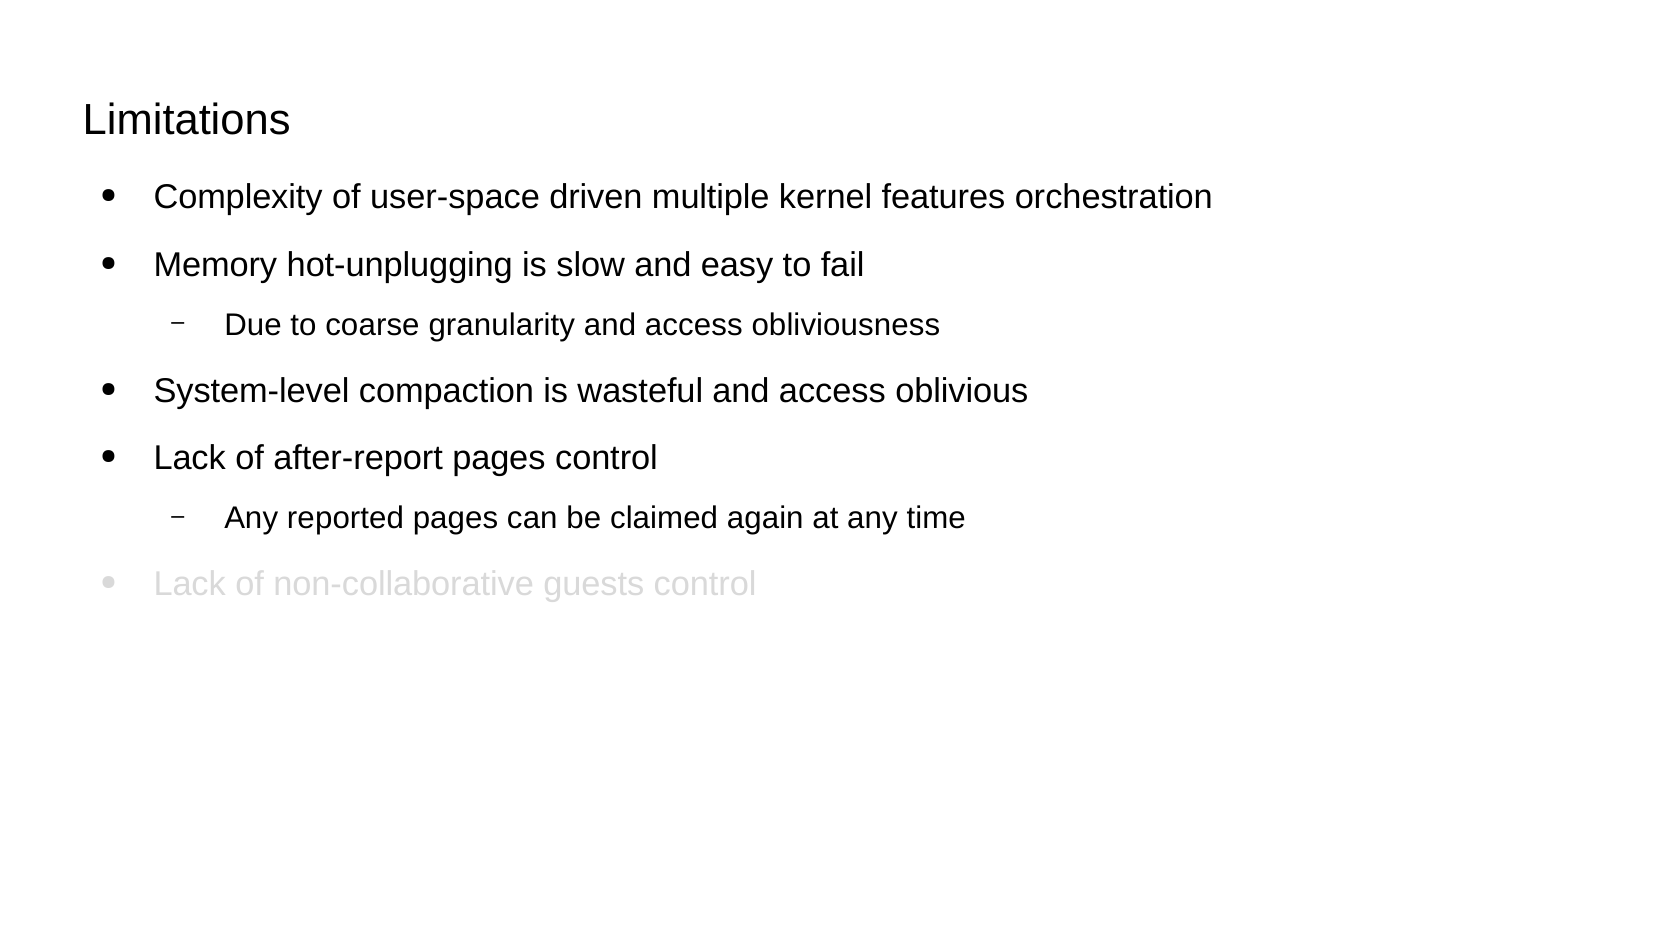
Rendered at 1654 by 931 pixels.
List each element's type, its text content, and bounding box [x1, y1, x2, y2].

list Complexity of user-space driven multiple kernel features orchestration Memory hot-unplugging is slow and easy to fail Due to coarse granularity and access obliviousness System-level compaction is wasteful and access oblivious Lack of after-report pages control Any reported pages can be claimed again at any time Lack of non-collaborative guests control [82, 177, 1571, 833]
text_box [75, 555, 1486, 631]
title Limitations [82, 81, 1571, 157]
